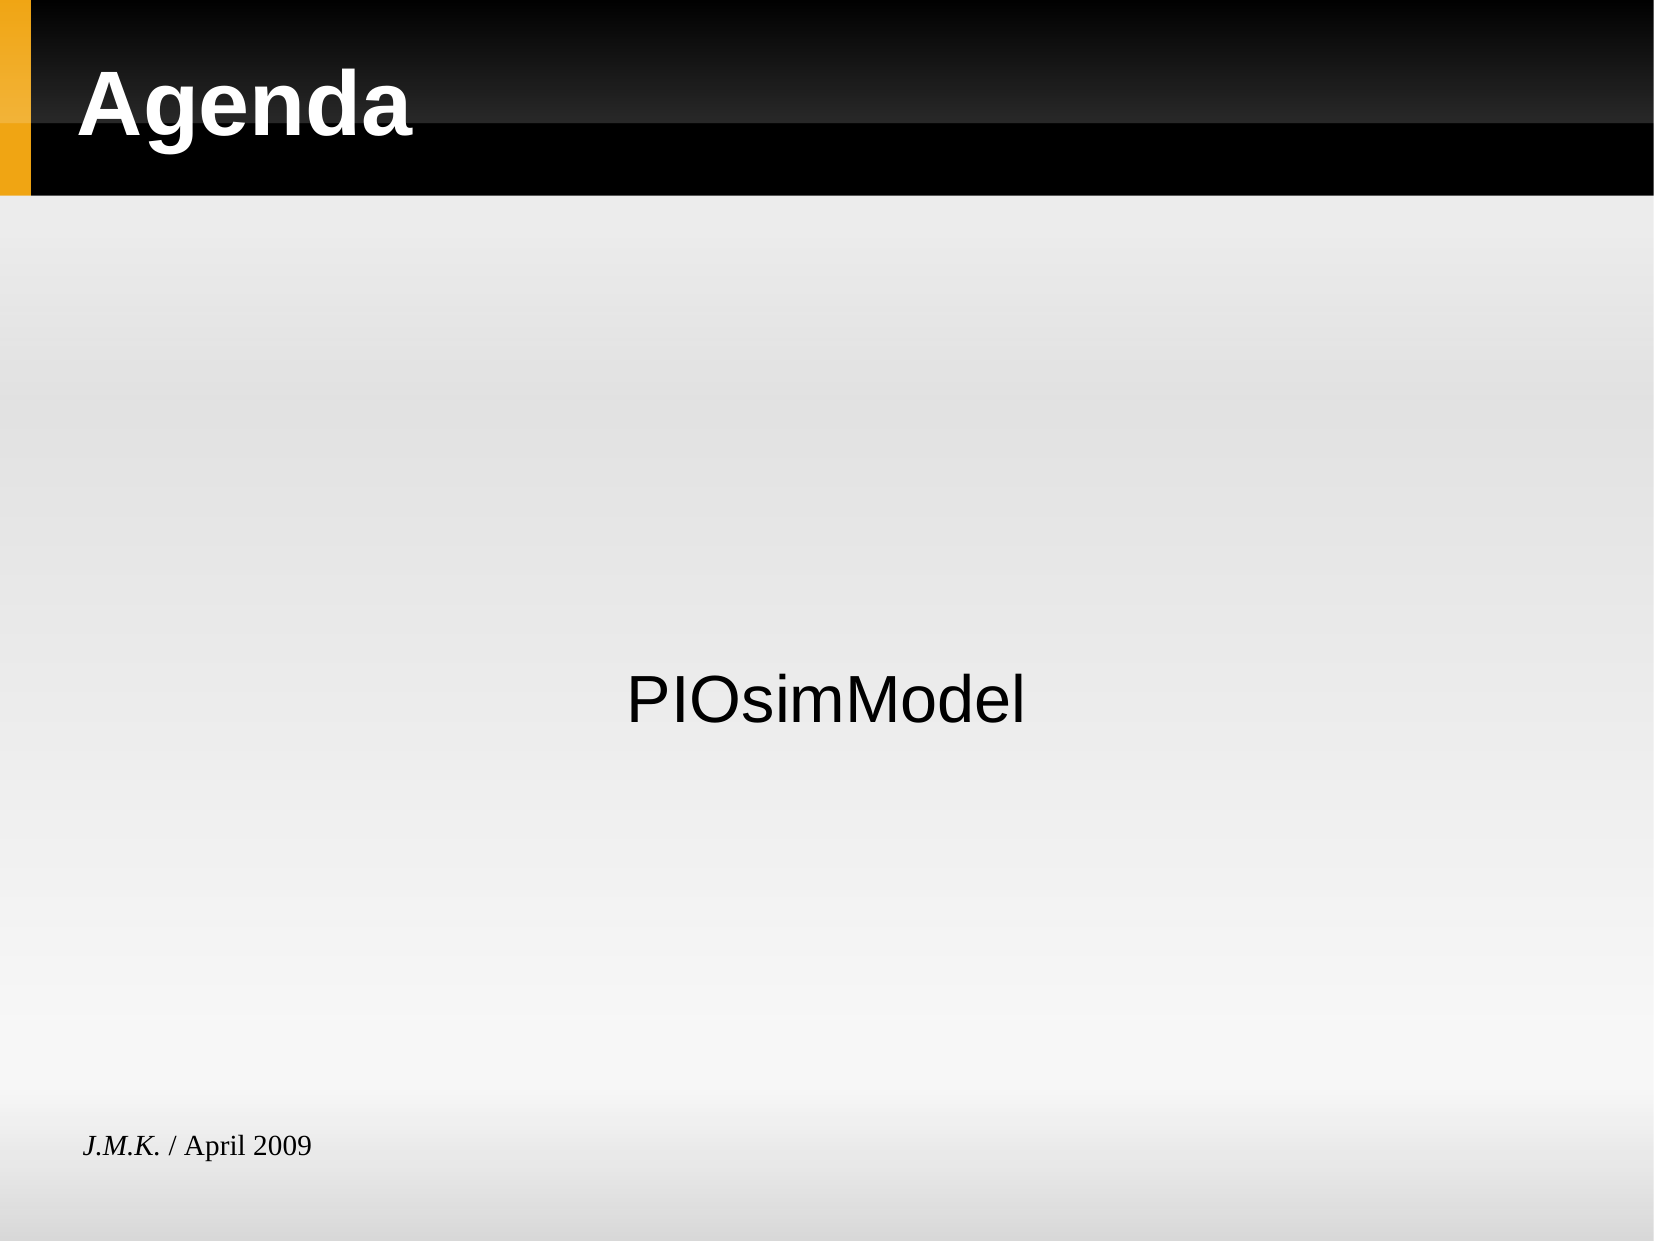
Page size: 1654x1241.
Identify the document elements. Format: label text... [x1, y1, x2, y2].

picture [0, 0, 1654, 1241]
title Agenda [76, 7, 1565, 200]
subtitle PIOsimModel [82, 290, 1571, 1109]
